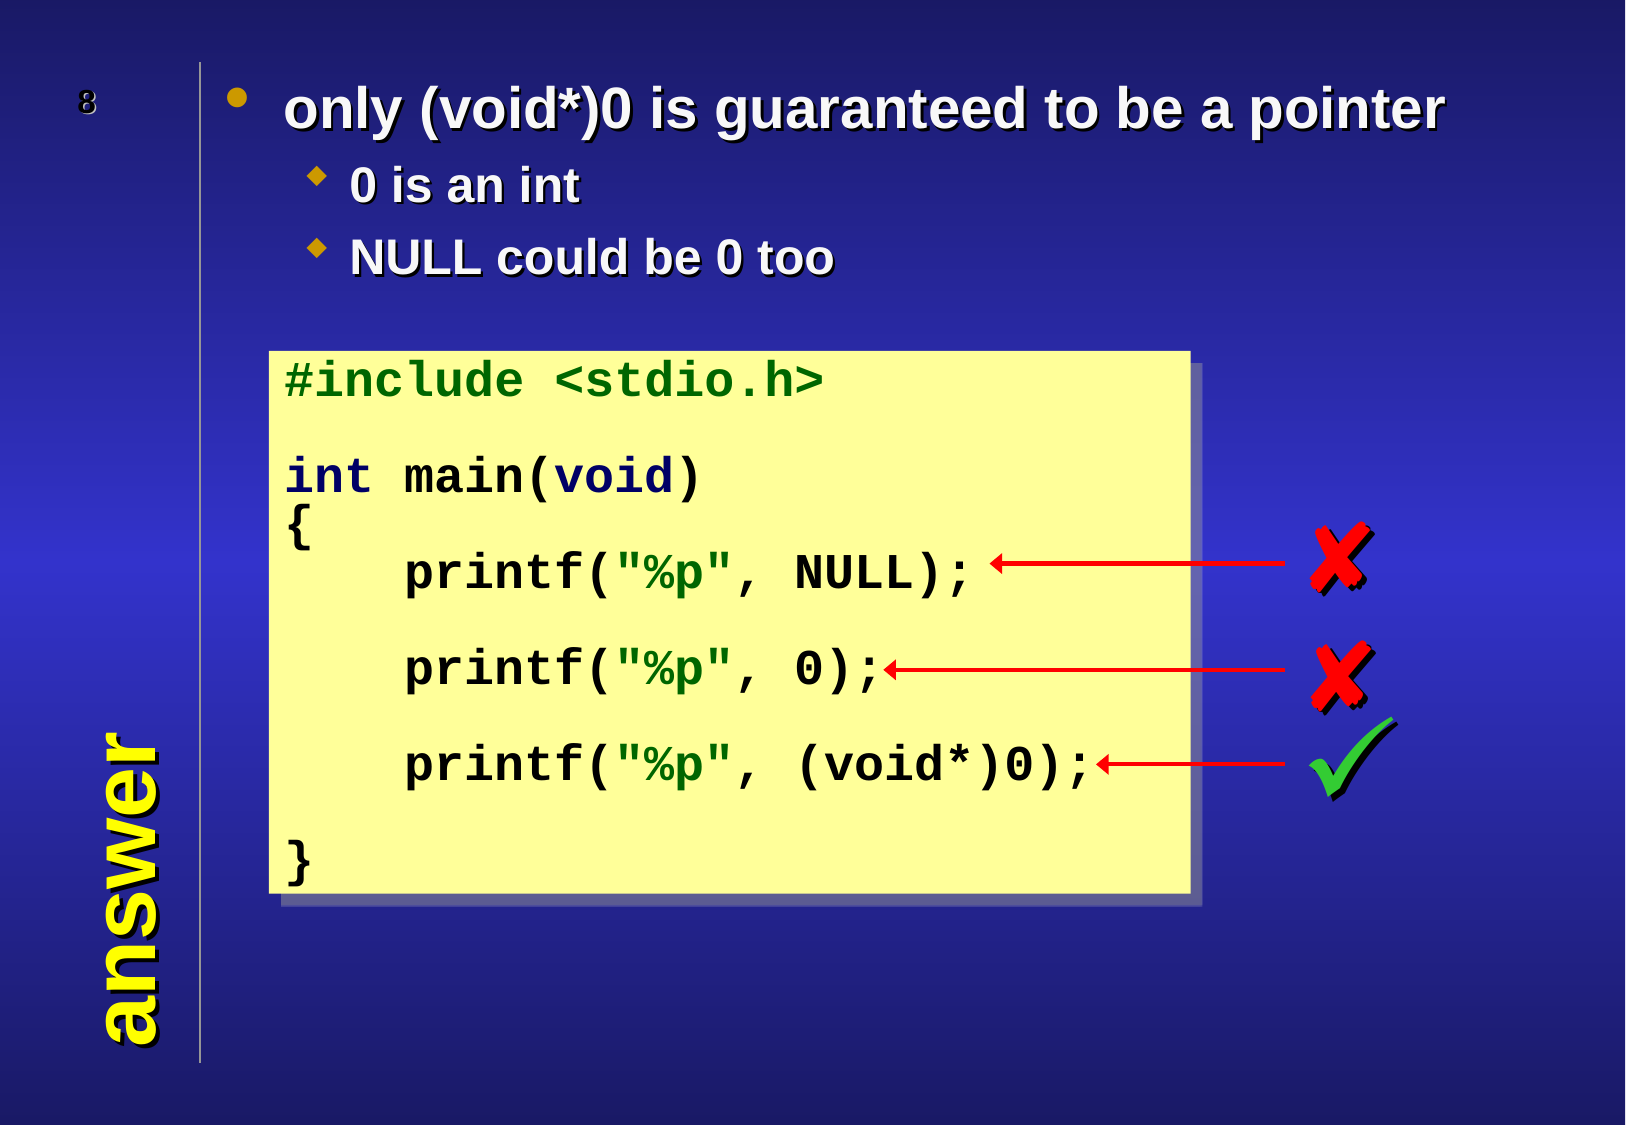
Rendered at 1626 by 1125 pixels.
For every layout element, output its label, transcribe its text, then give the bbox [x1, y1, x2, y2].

text_box #include <stdio.h> int main(void) { printf("%p", NULL); printf("%p", 0); printf("%p", (void*)0); } [268, 350, 1191, 894]
text_box  [1333, 579, 1346, 587]
list only (void*)0 is guaranteed to be a pointer 0 is an int NULL could be 0 too [212, 62, 1550, 1063]
text_box  [1284, 587, 1487, 753]
title answer [50, 187, 188, 1063]
text_box  [1283, 468, 1486, 634]
text_box  [1284, 753, 1474, 847]
